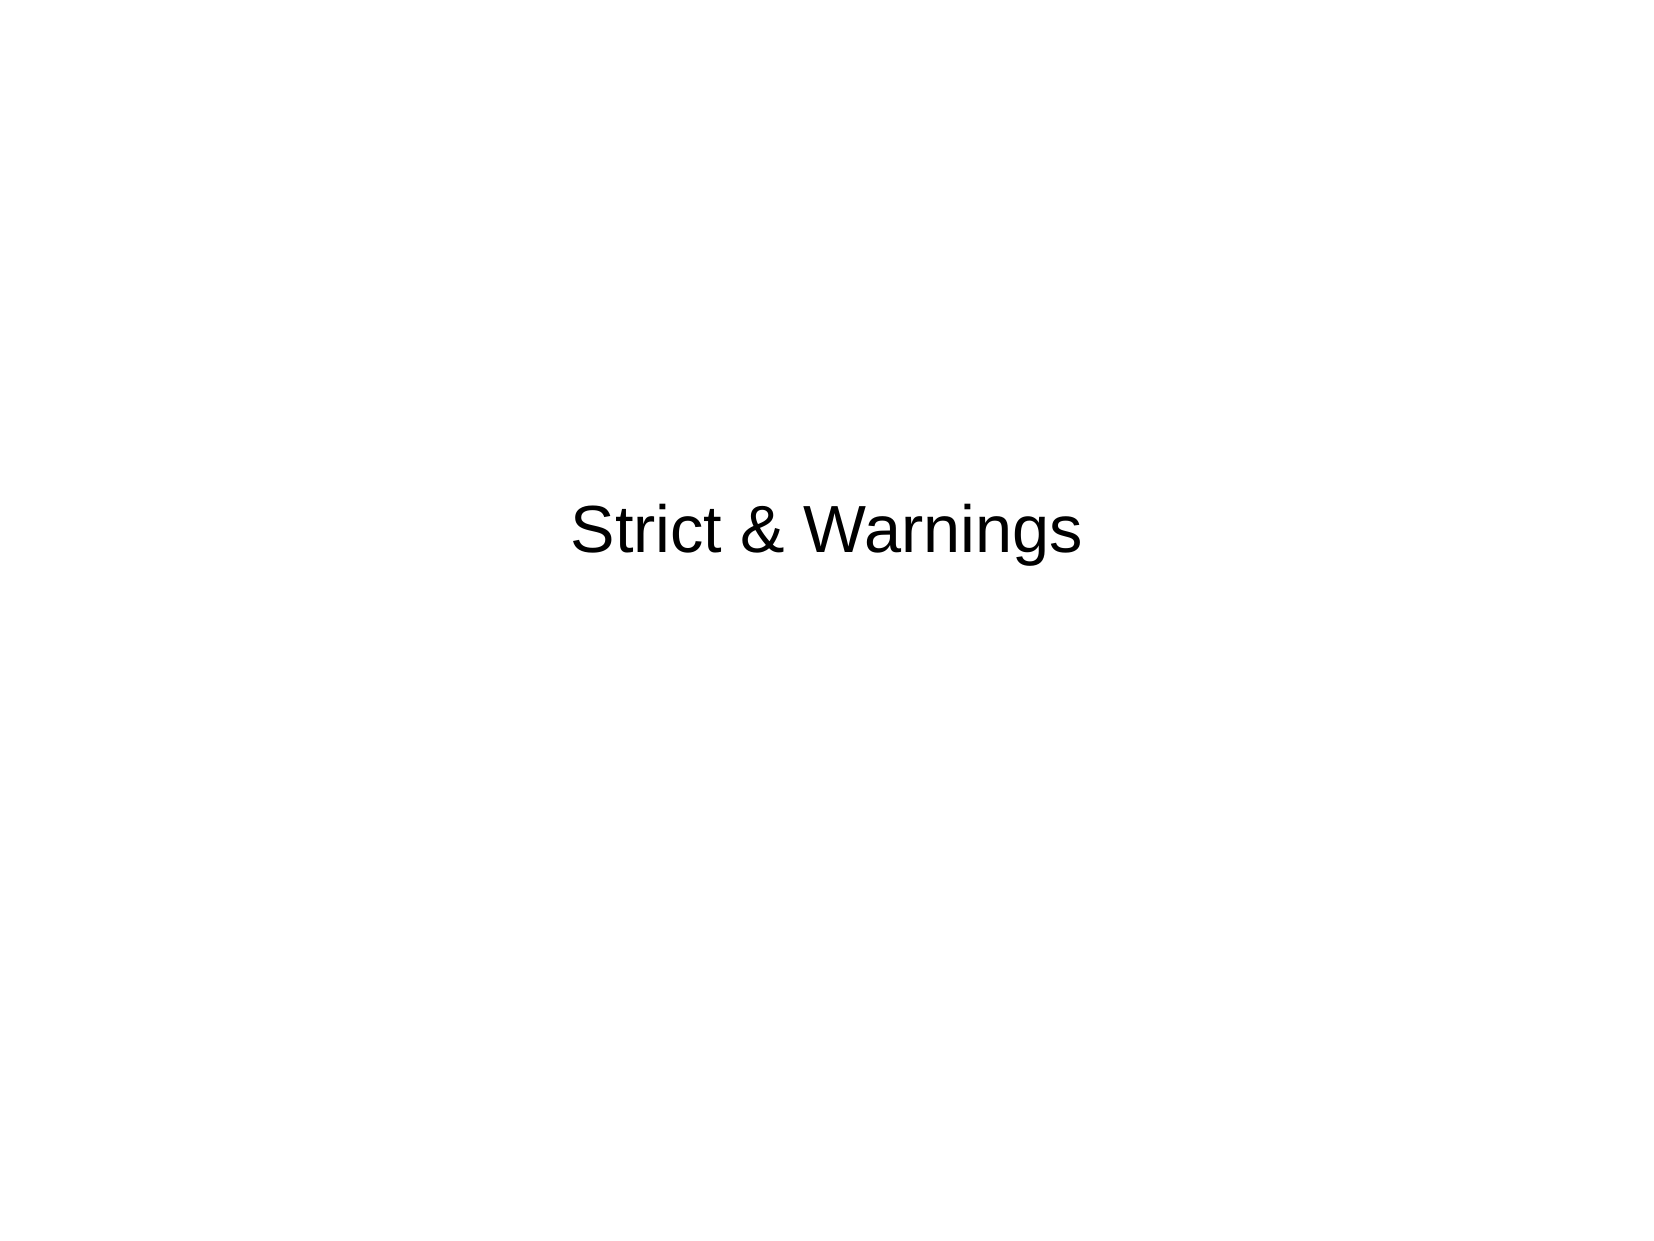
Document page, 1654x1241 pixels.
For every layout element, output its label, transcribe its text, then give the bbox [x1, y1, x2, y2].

subtitle Strict & Warnings [82, 49, 1571, 1010]
